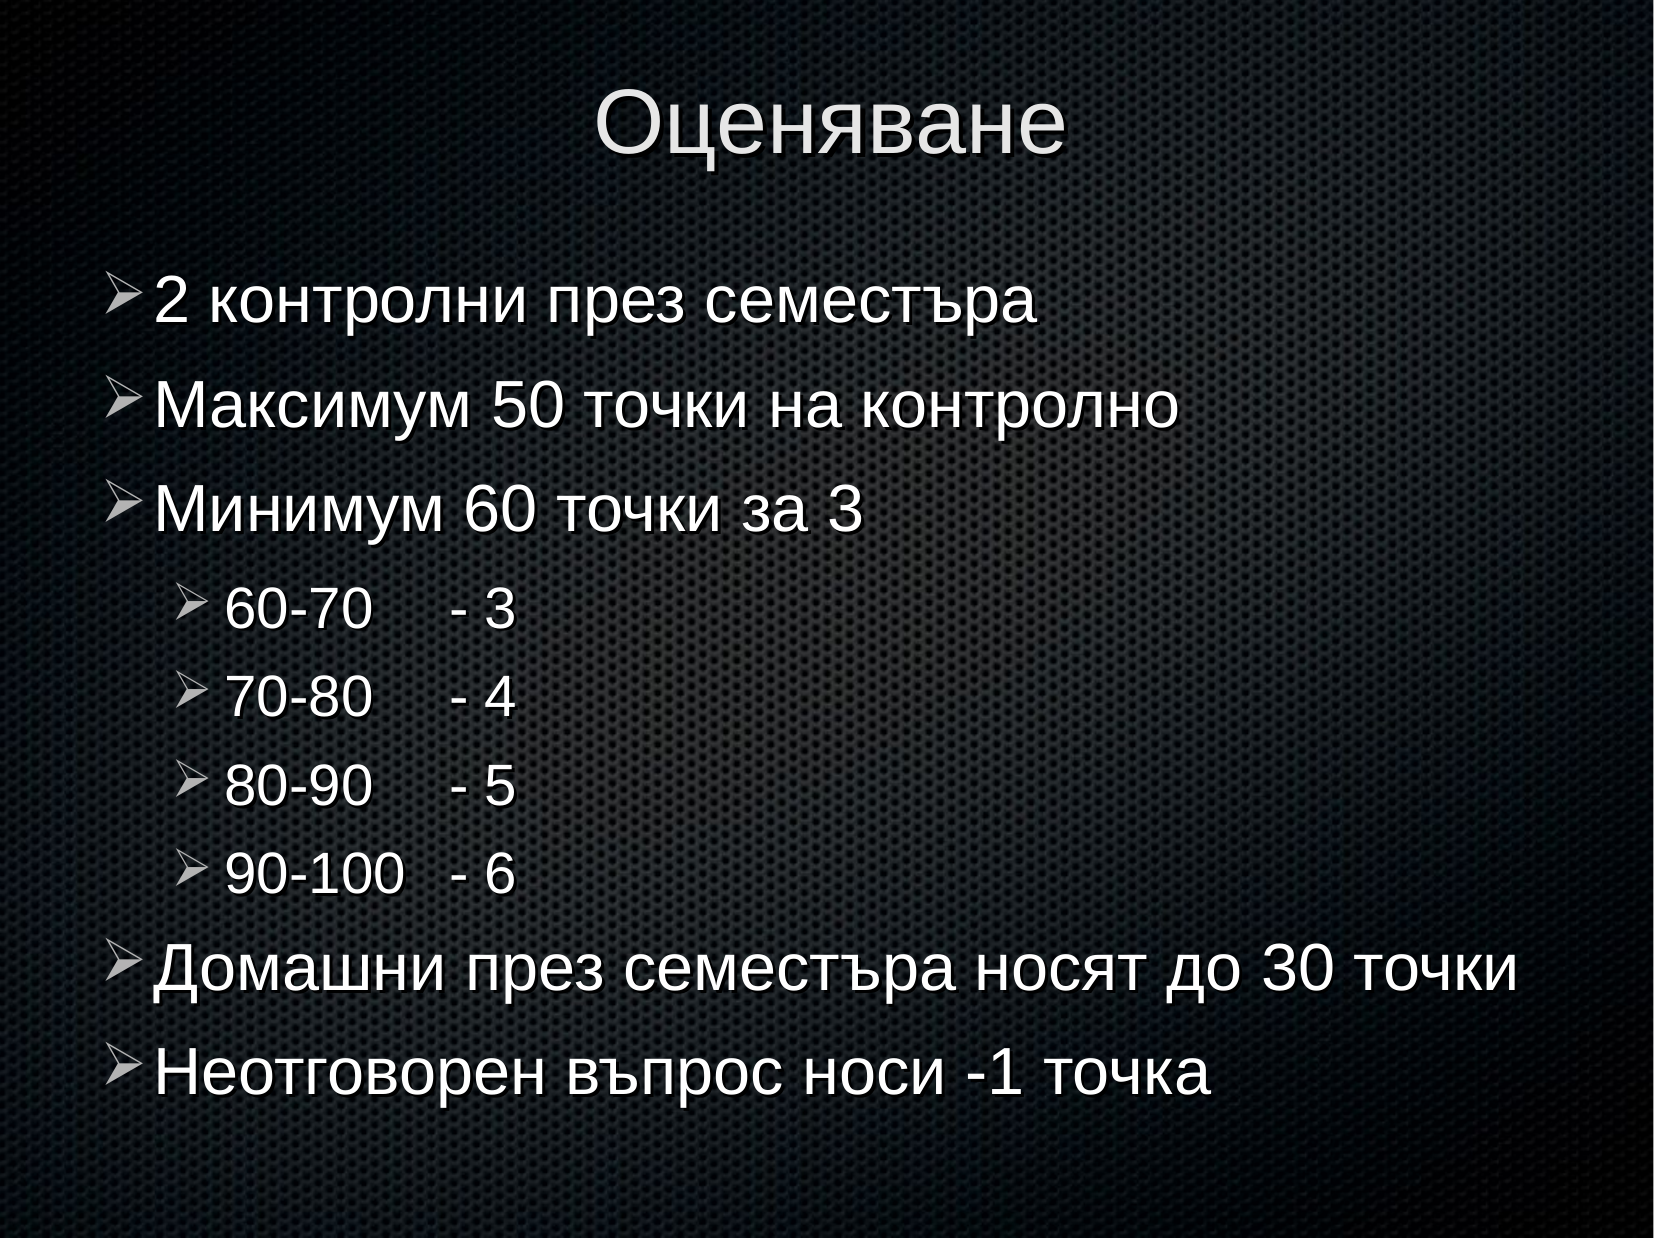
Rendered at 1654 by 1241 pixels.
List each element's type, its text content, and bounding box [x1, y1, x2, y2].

picture [0, 0, 1654, 1238]
list 2 контролни през семестъра Максимум 50 точки на контролно Минимум 60 точки за 3 60-70 - 3 70-80 - 4 80-90 - 5 90-100 - 6 Домашни през семестъра носят до 30 точки Неотговорен въпрос носи -1 точка [82, 262, 1571, 1148]
title Оценяване [86, 25, 1576, 218]
